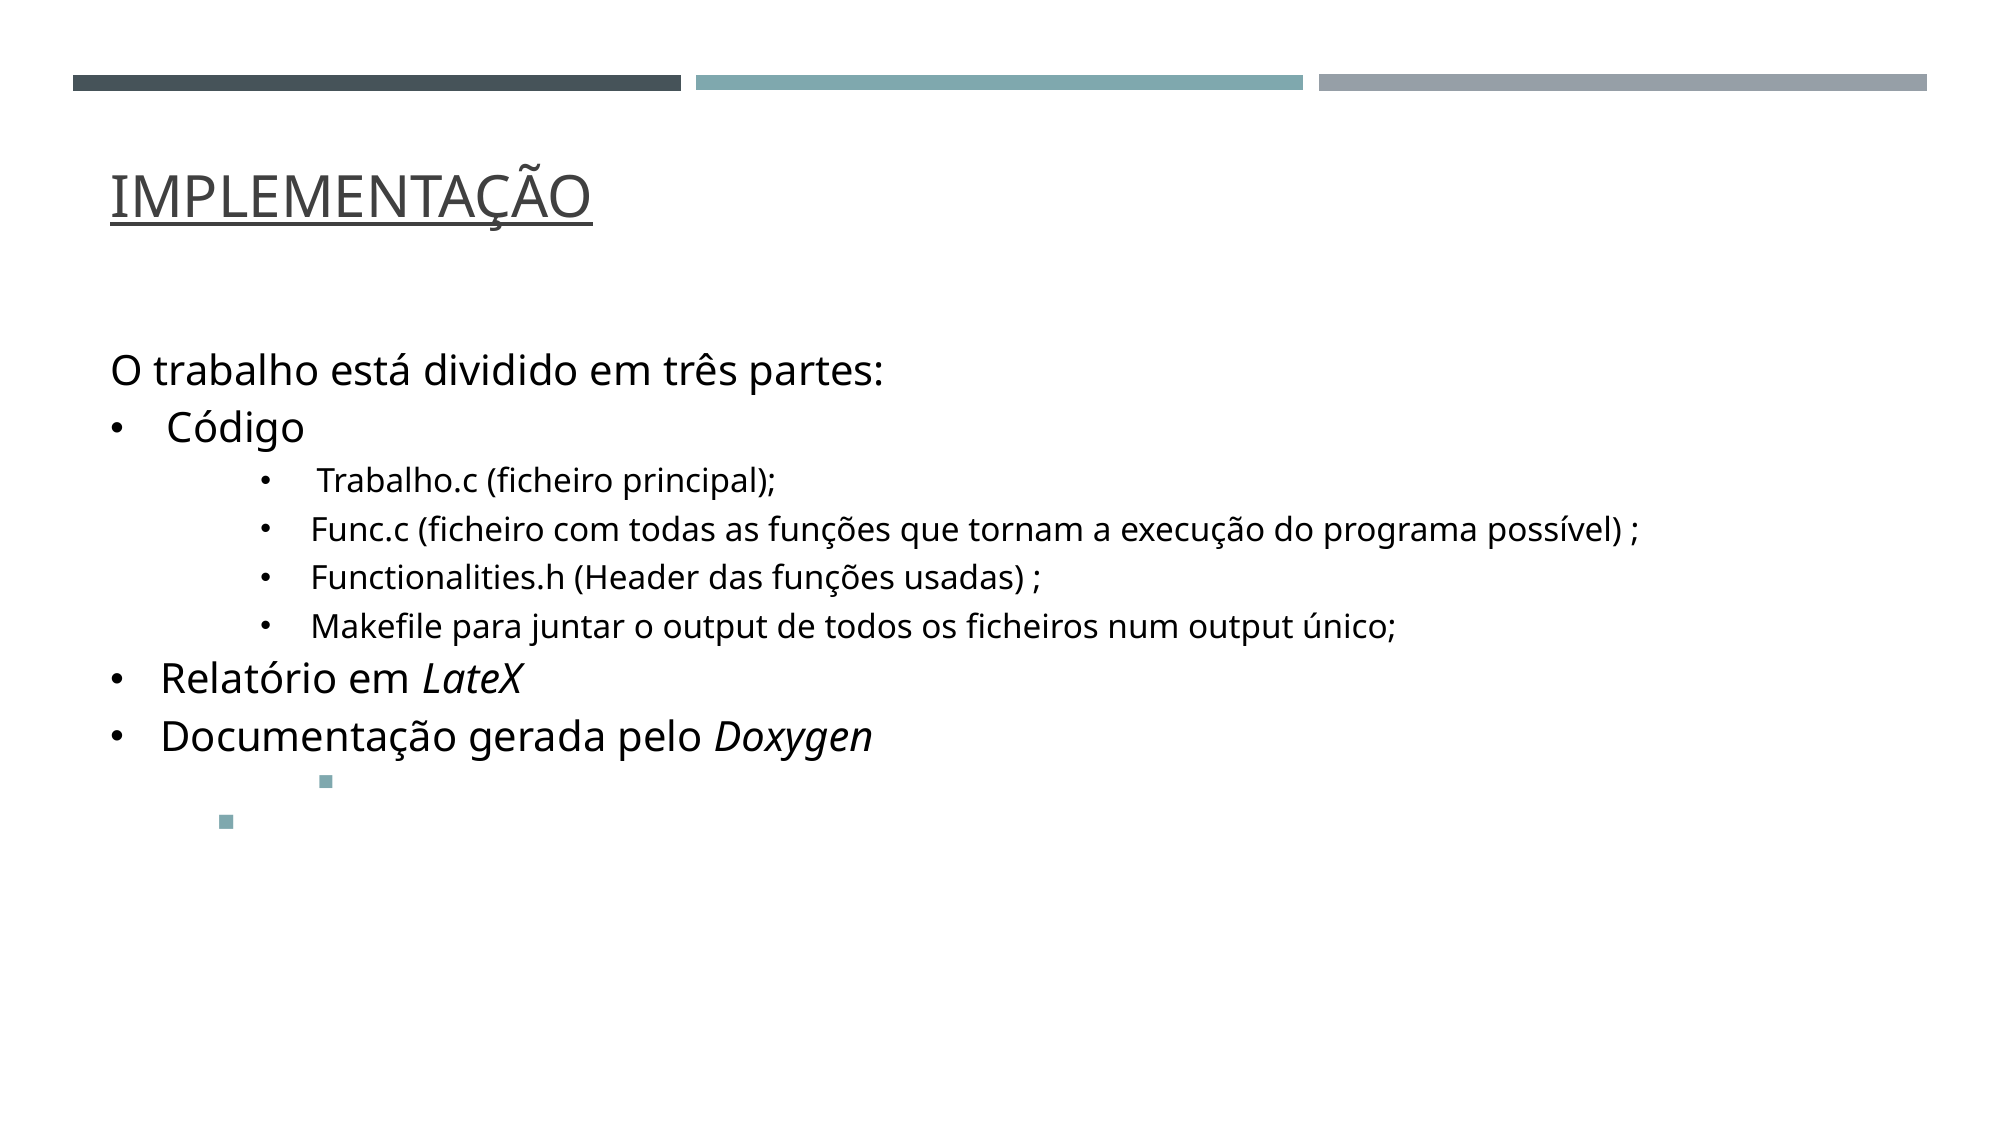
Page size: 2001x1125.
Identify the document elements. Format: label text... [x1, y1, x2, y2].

text_box O trabalho está dividido em três partes: Código Trabalho.c (ficheiro principal); Func.c (ficheiro com todas as funções que tornam a execução do programa possível) ; Functionalities.h (Header das funções usadas) ; Makefile para juntar o output de todos os ficheiros num output único; Relatório em LateX Documentação gerada pelo Doxygen [95, 281, 1748, 844]
title Implementação [95, 41, 1905, 237]
